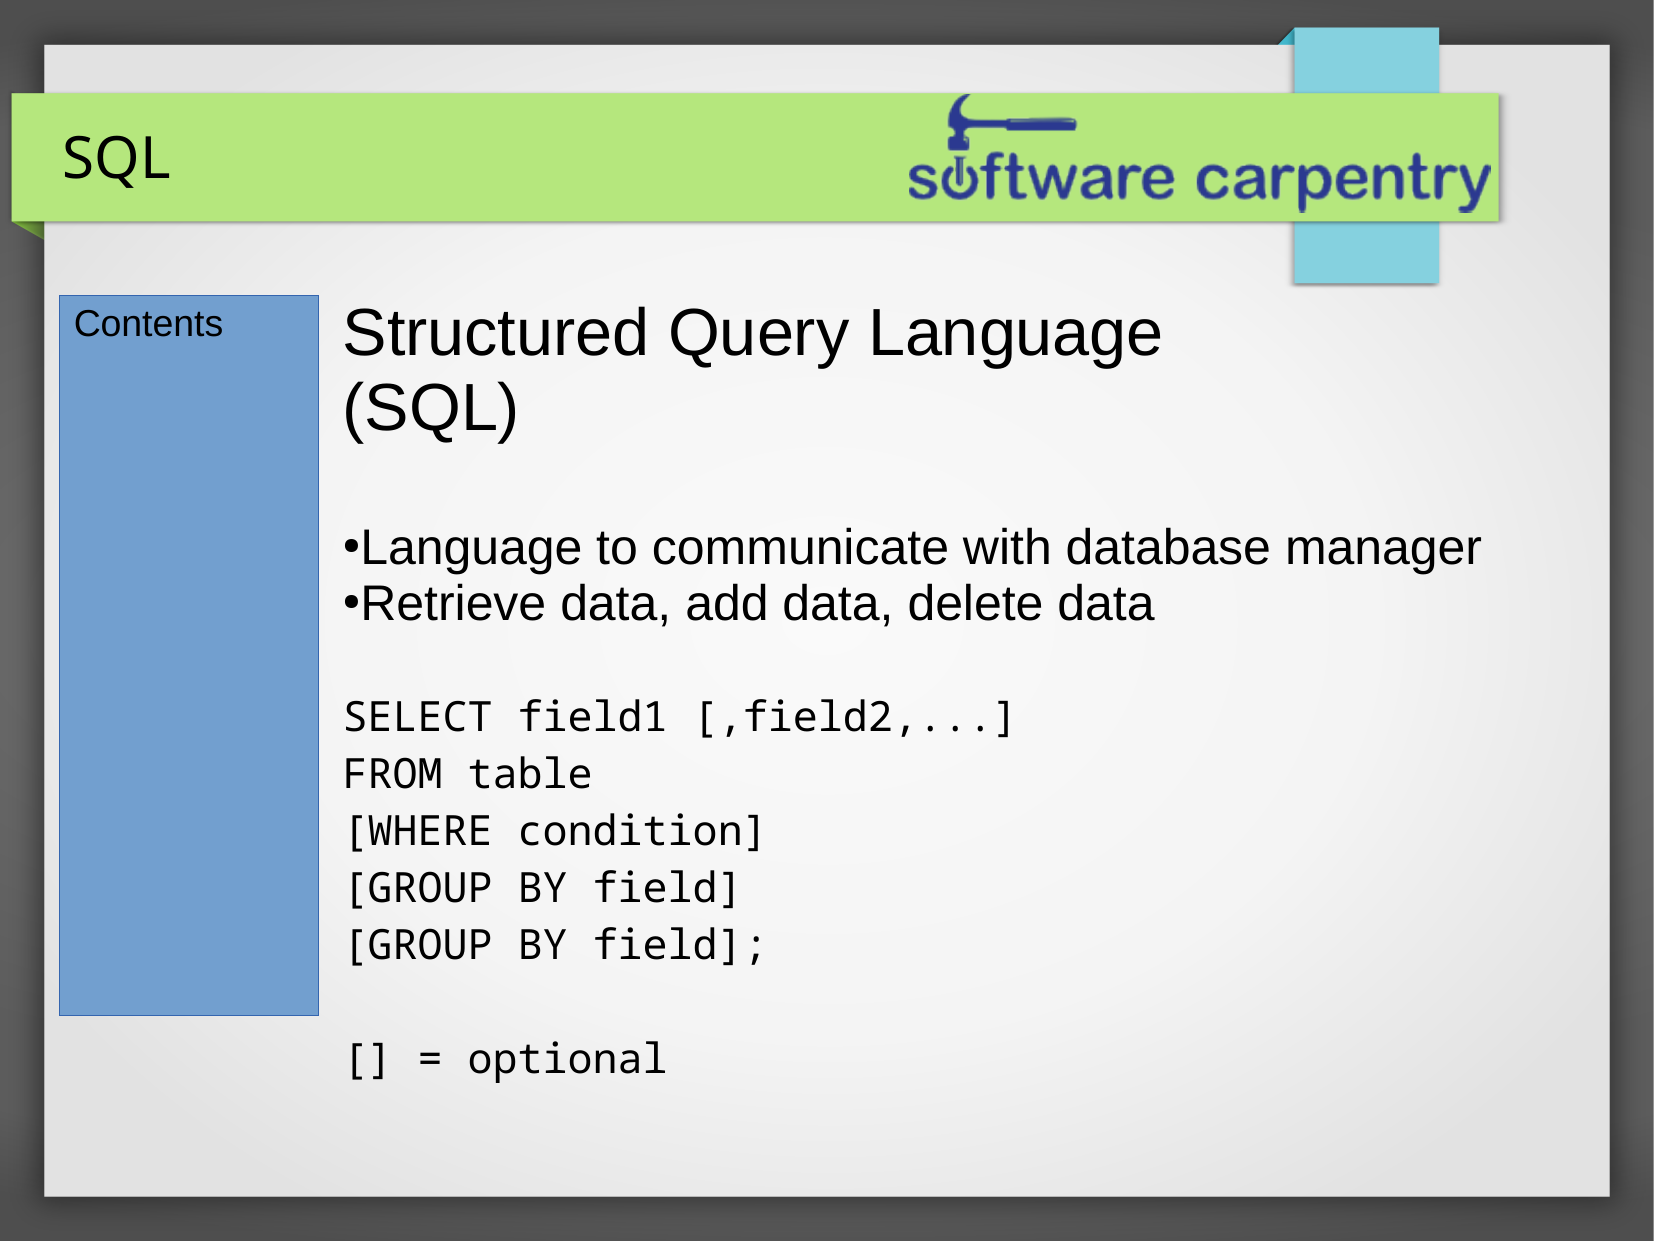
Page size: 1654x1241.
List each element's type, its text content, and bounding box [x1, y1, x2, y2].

subtitle Structured Query Language (SQL) Language to communicate with database manager Retrieve data, add data, delete data SELECT field1 [,field2,...] FROM table [WHERE condition] [GROUP BY field] [GROUP BY field]; [] = optional [342, 295, 1571, 1020]
picture [0, 0, 1654, 1241]
text_box Contents [59, 295, 319, 1016]
text_box SQL [48, 109, 186, 196]
